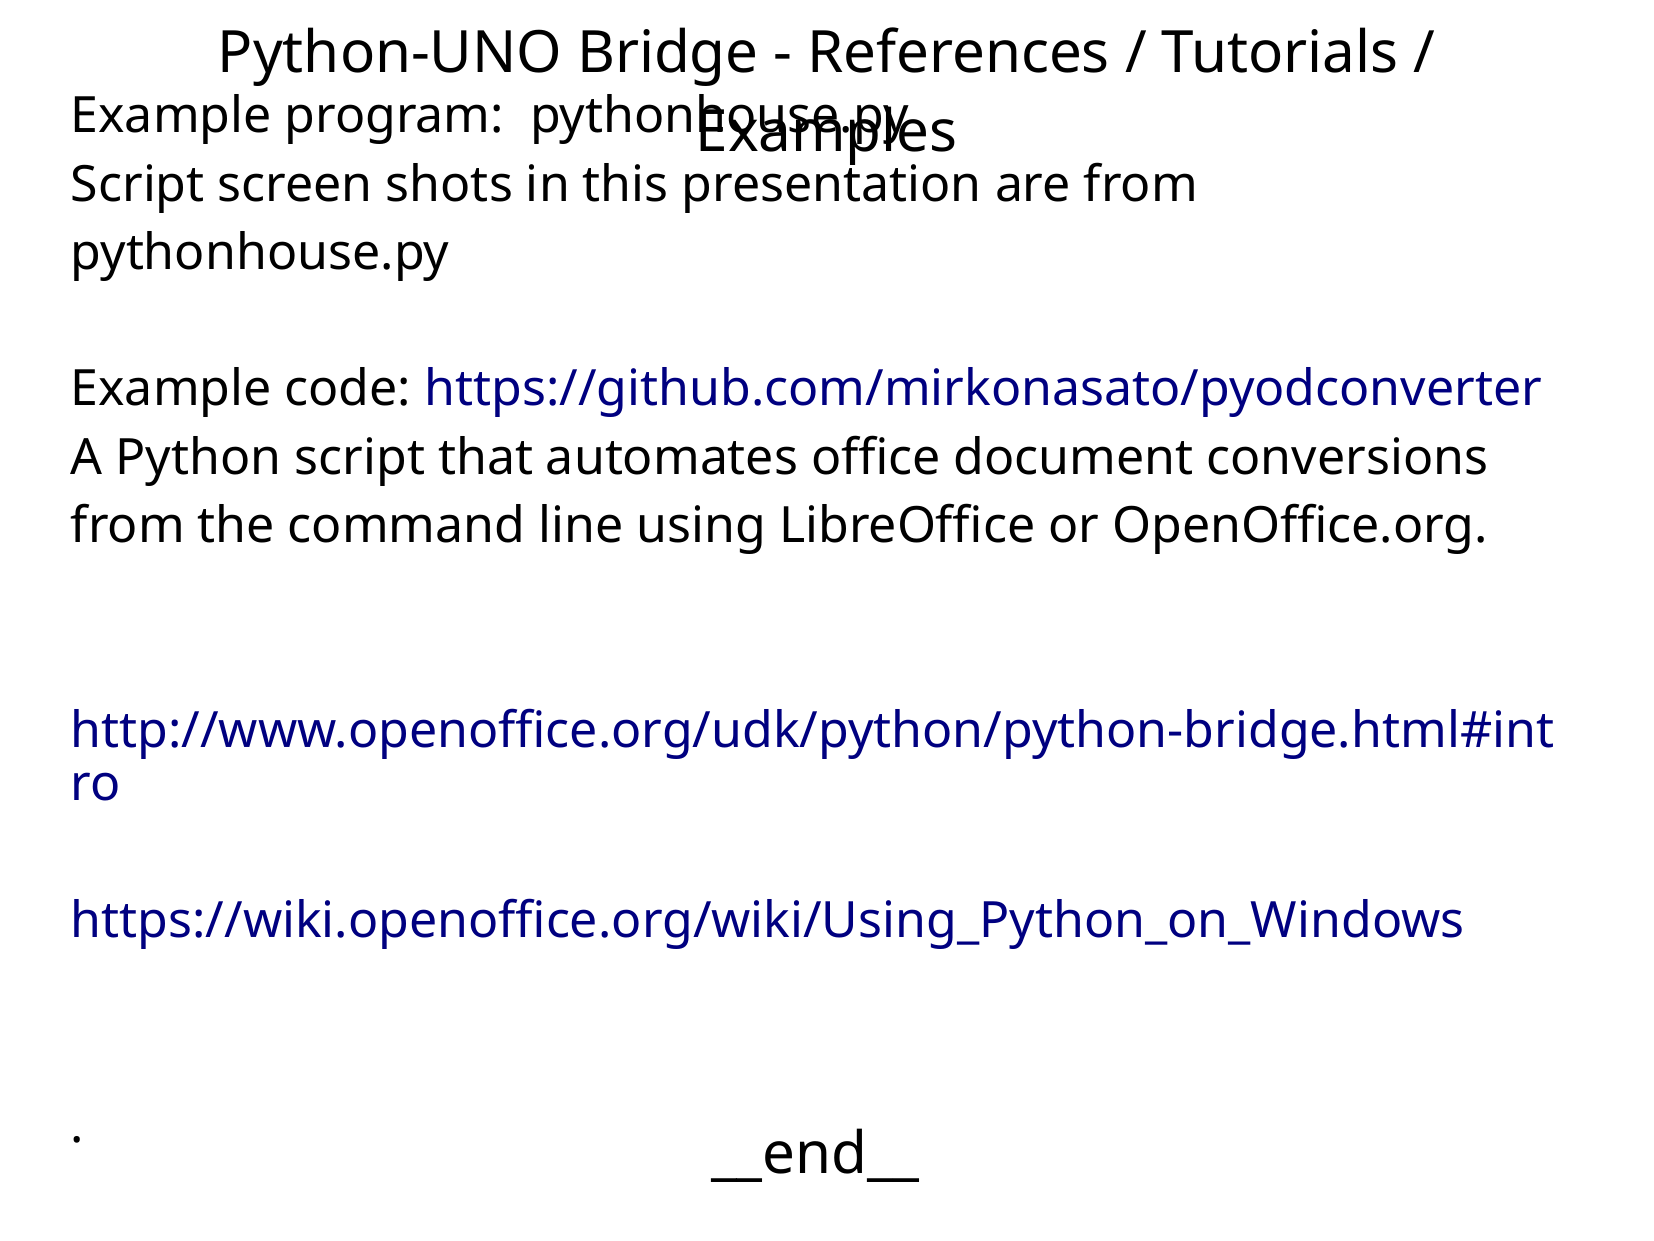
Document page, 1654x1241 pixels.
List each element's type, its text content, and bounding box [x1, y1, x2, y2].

subtitle Example program: pythonhouse.py Script screen shots in this presentation are from pythonhouse.py Example code: https://github.com/mirkonasato/pyodconverter A Python script that automates office document conversions from the command line using LibreOffice or OpenOffice.org. http://www.openoffice.org/udk/python/python-bridge.html#intro https://wiki.openoffice.org/wiki/Using_Python_on_Windows . [70, 206, 1559, 977]
title __end__ [70, 1110, 1559, 1191]
title Python-UNO Bridge - References / Tutorials / Examples [82, 49, 1571, 130]
